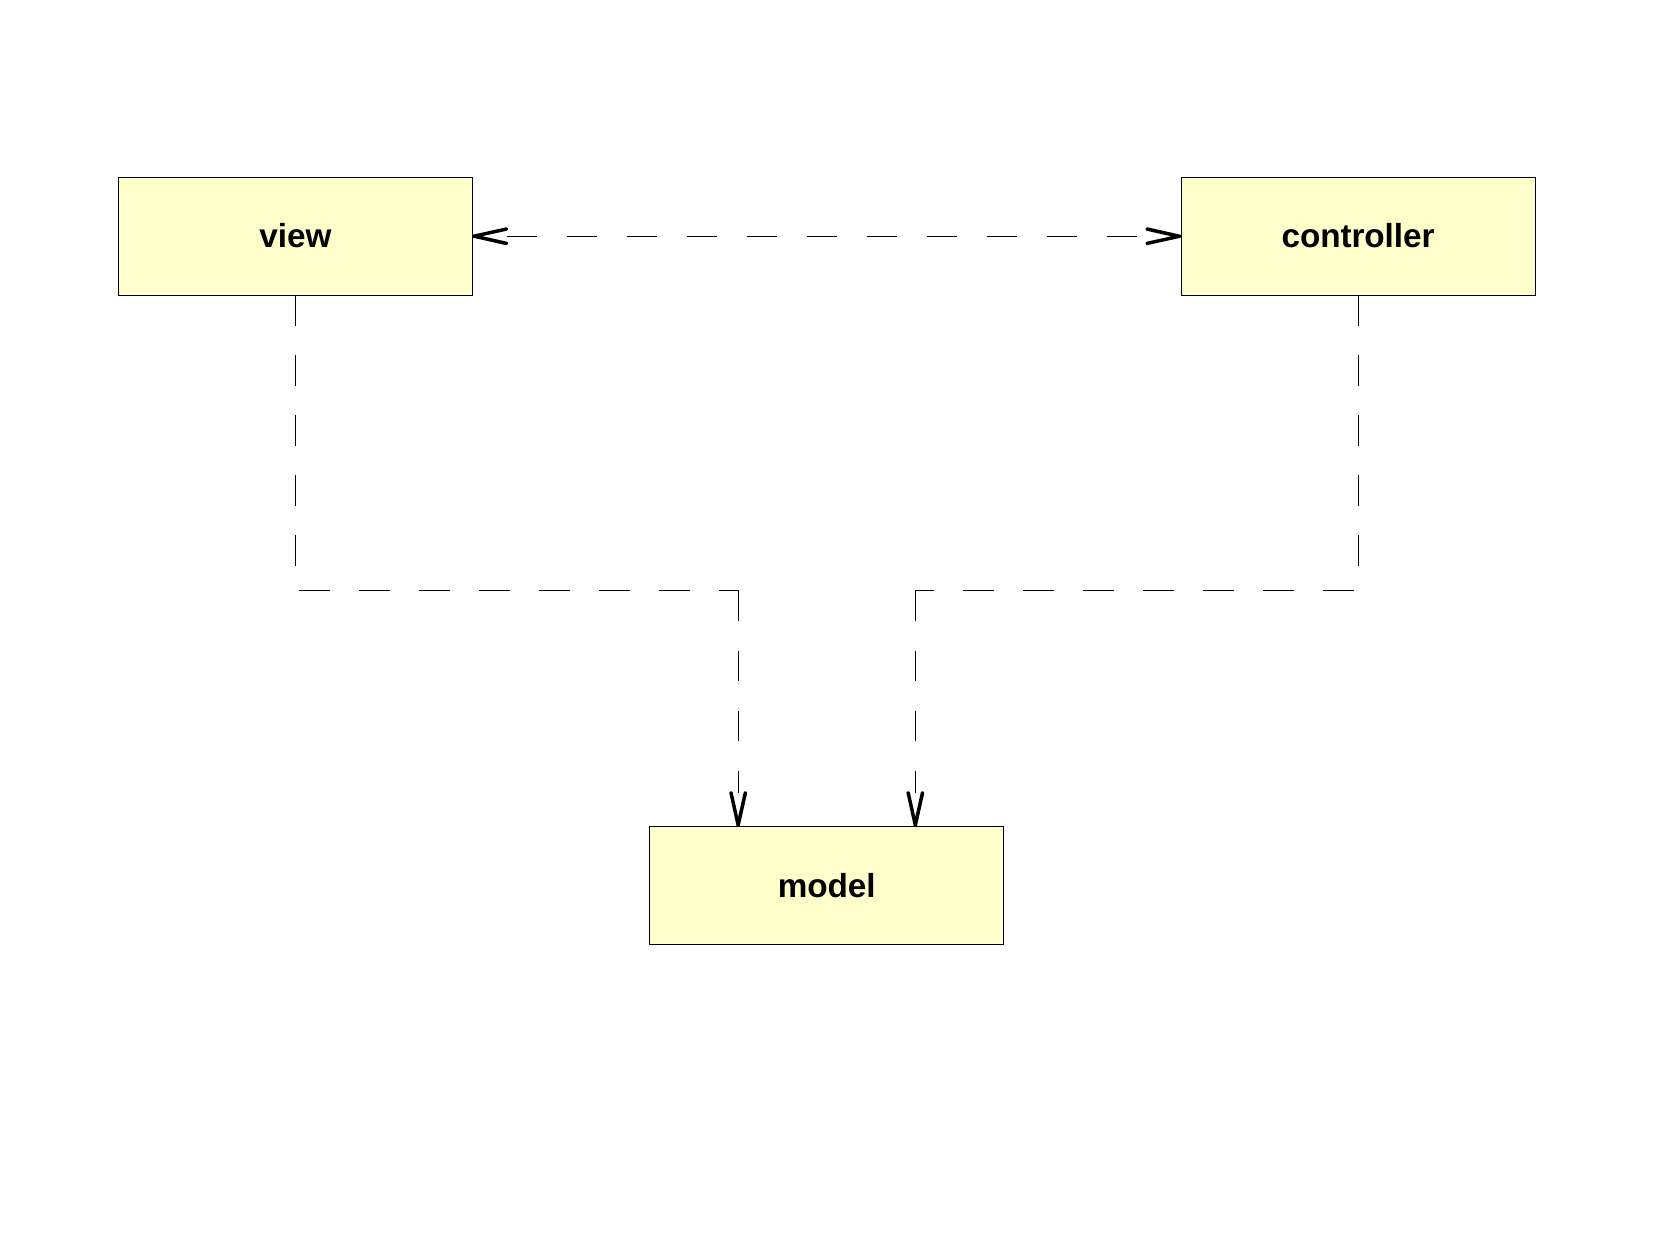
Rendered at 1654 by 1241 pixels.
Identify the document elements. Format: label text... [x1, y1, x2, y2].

text_box controller [1181, 177, 1536, 296]
text_box view [118, 177, 473, 296]
text_box model [649, 826, 1004, 945]
